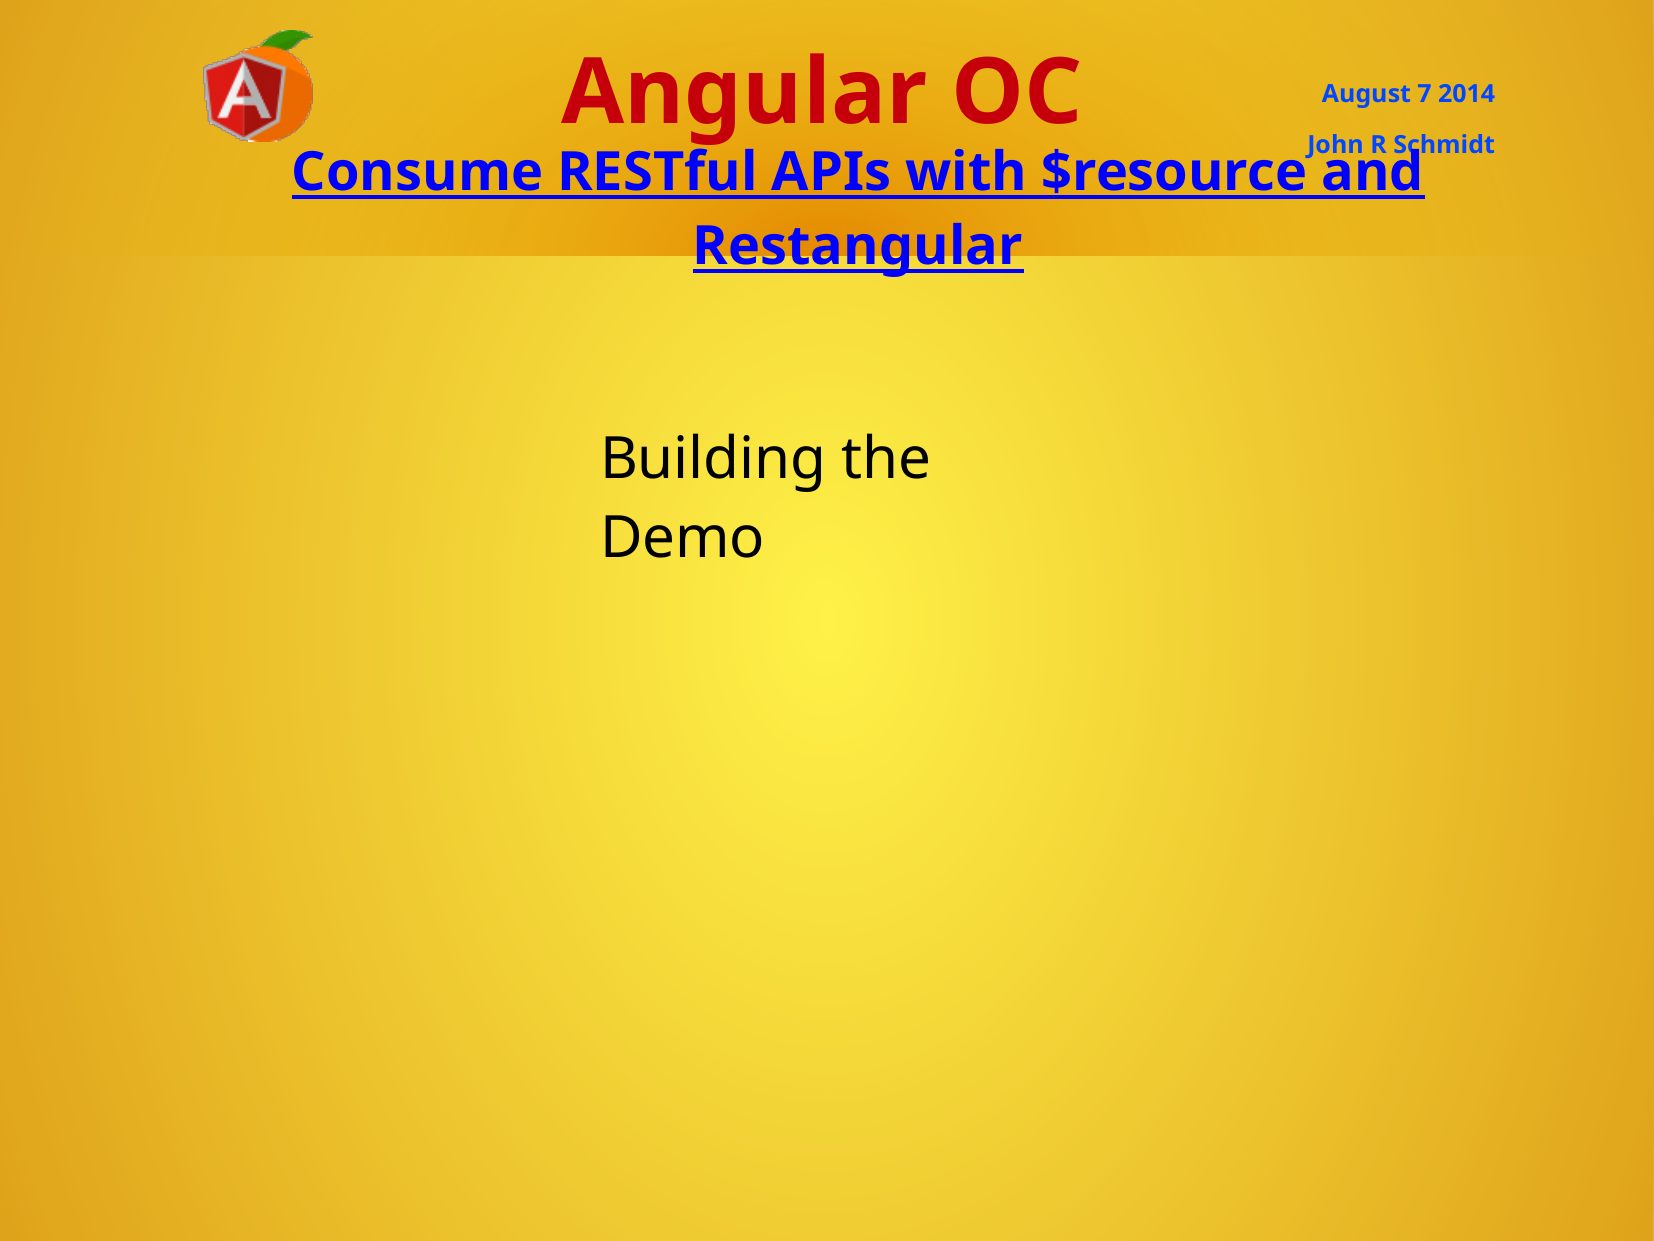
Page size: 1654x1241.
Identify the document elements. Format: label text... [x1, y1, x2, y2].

text_box Building the Demo [600, 450, 1096, 541]
picture [202, 30, 316, 142]
text_box Consume RESTful APIs with $resource and Restangular [150, 175, 1567, 239]
text_box August 7 2014 John R Schmidt [1260, 51, 1510, 172]
title Angular OC [560, 34, 1086, 142]
